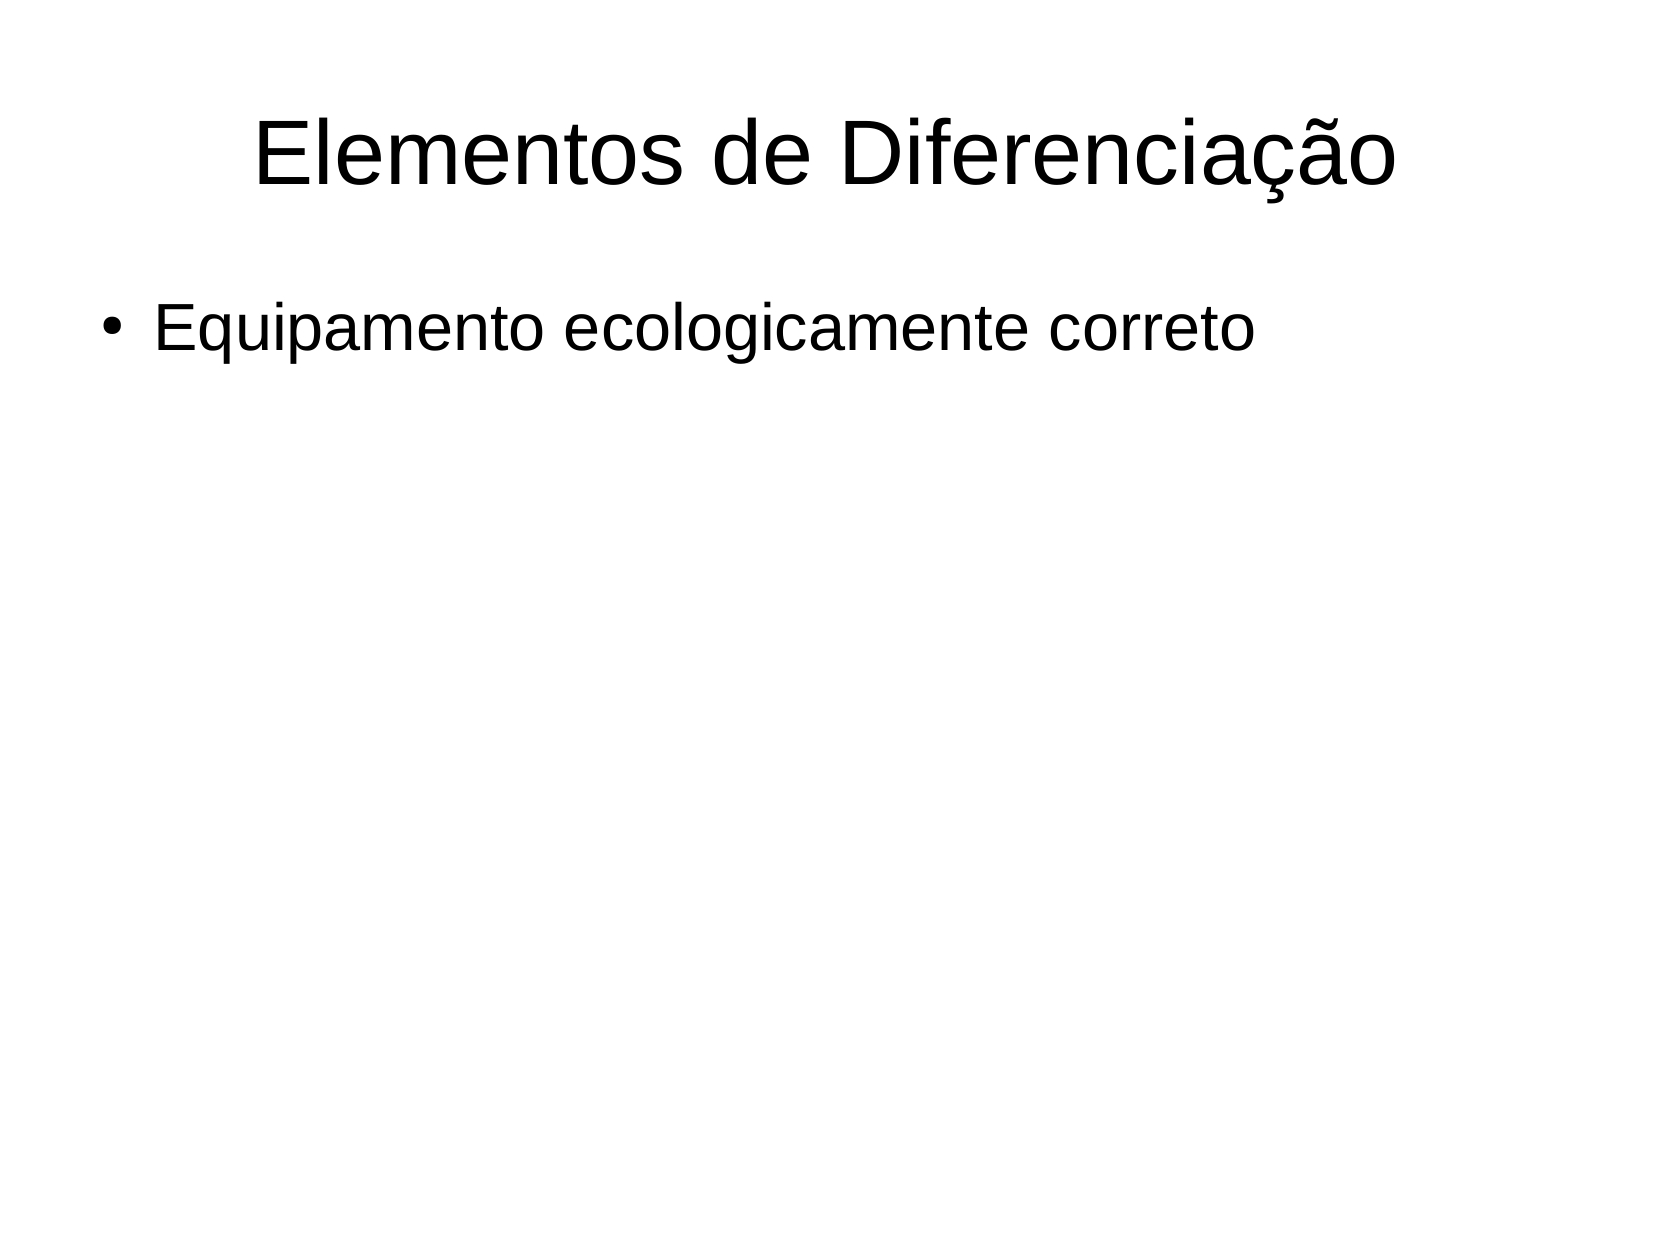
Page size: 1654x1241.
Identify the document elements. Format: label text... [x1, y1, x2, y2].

list Equipamento ecologicamente correto [82, 290, 1538, 1010]
title Elementos de Diferenciação [82, 49, 1571, 257]
